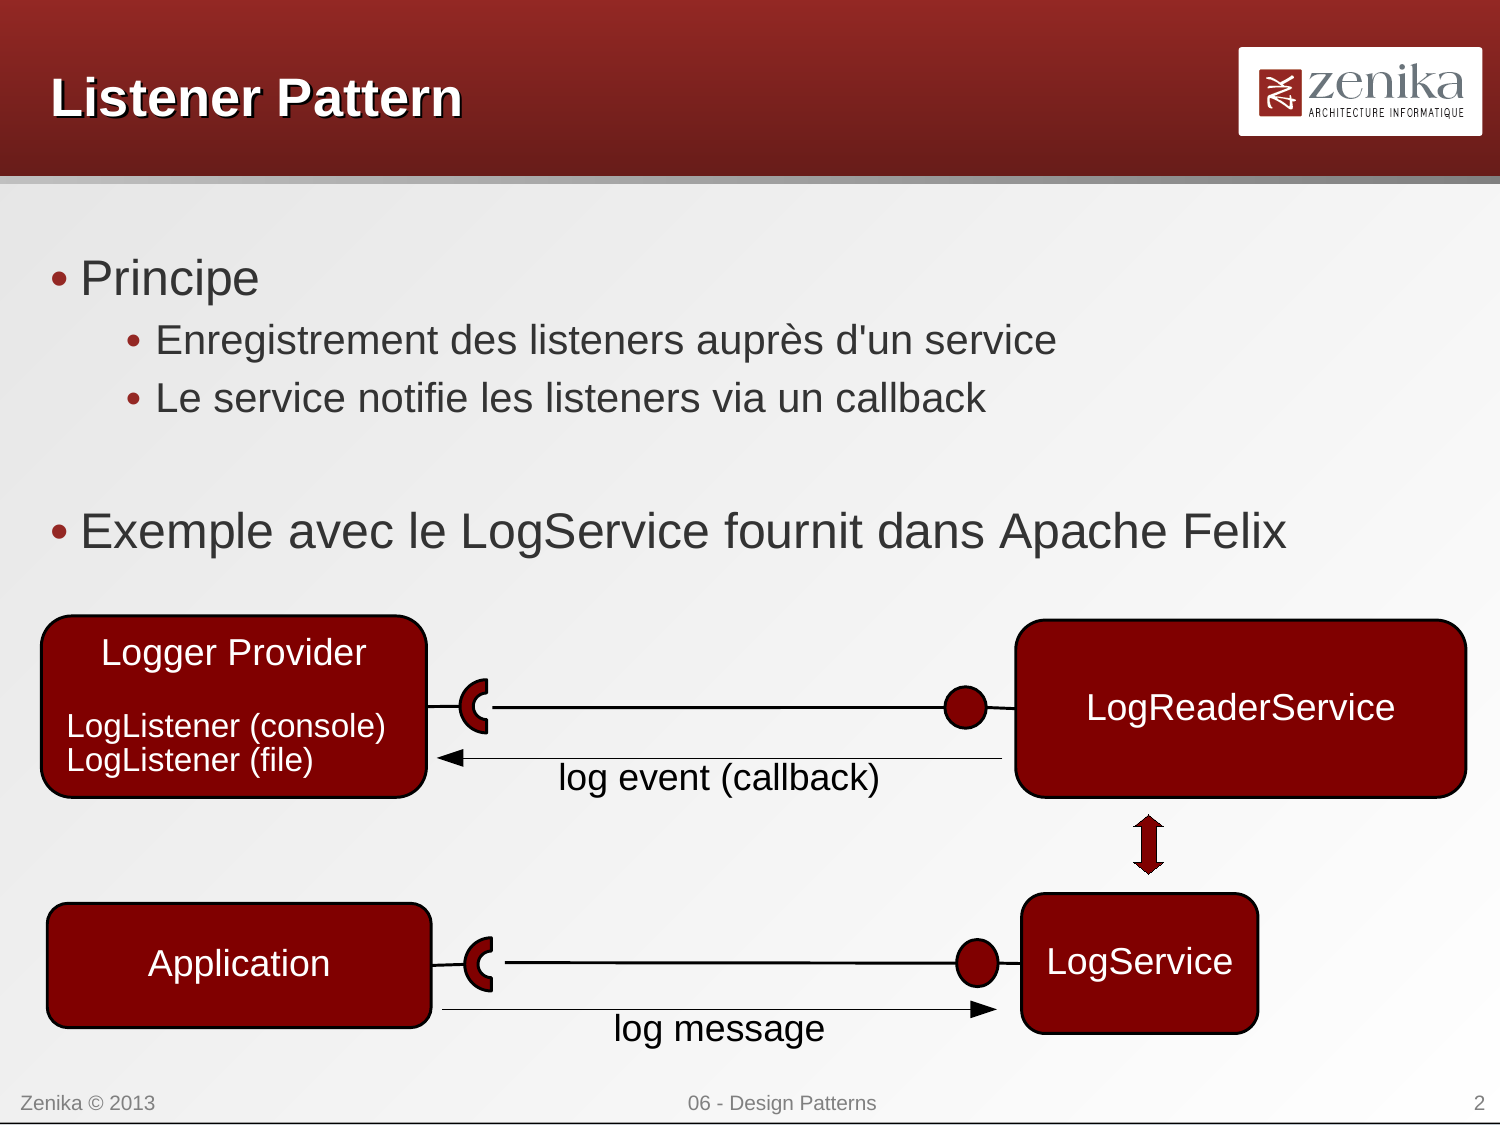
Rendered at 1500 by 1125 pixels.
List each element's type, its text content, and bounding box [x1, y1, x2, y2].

text_box [1133, 814, 1164, 875]
text_box [460, 679, 487, 733]
text_box [956, 939, 998, 987]
list Principe Enregistrement des listeners auprès d'un service Le service notifie les listeners via un callback Exemple avec le LogService fournit dans Apache Felix [50, 249, 1435, 560]
picture [1257, 58, 1464, 125]
text_box [464, 937, 492, 991]
text_box Logger Provider LogListener (console) LogListener (file) [41, 615, 427, 798]
text_box [945, 686, 987, 729]
text_box Application [47, 903, 432, 1028]
text_box LogService [1021, 893, 1258, 1034]
title Listener Pattern [50, 15, 1206, 180]
text_box LogReaderService [1015, 620, 1466, 798]
